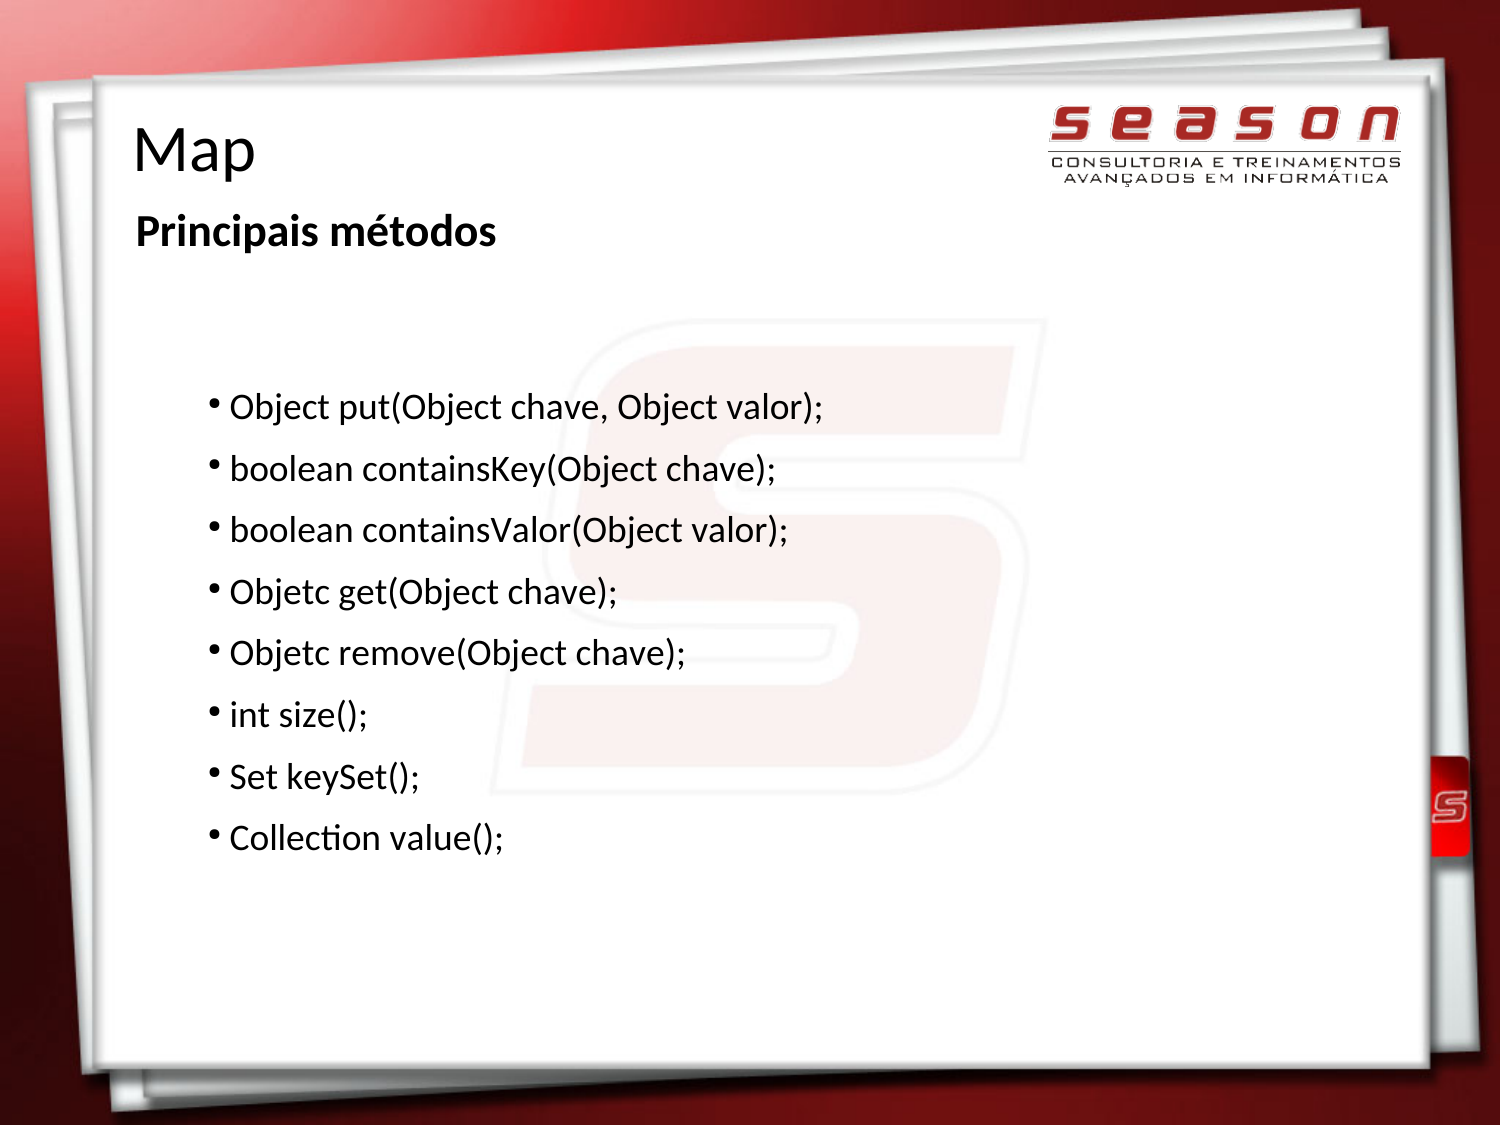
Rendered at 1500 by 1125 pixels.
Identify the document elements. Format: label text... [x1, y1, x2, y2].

picture [0, 0, 1500, 1125]
text_box Principais métodos [135, 200, 1246, 256]
text_box Object put(Object chave, Object valor); boolean containsKey(Object chave); boolean containsValor(Object valor); Objetc get(Object chave); Objetc remove(Object chave); int size(); Set keySet(); Collection value(); [207, 318, 1328, 922]
title Map [118, 33, 1394, 257]
